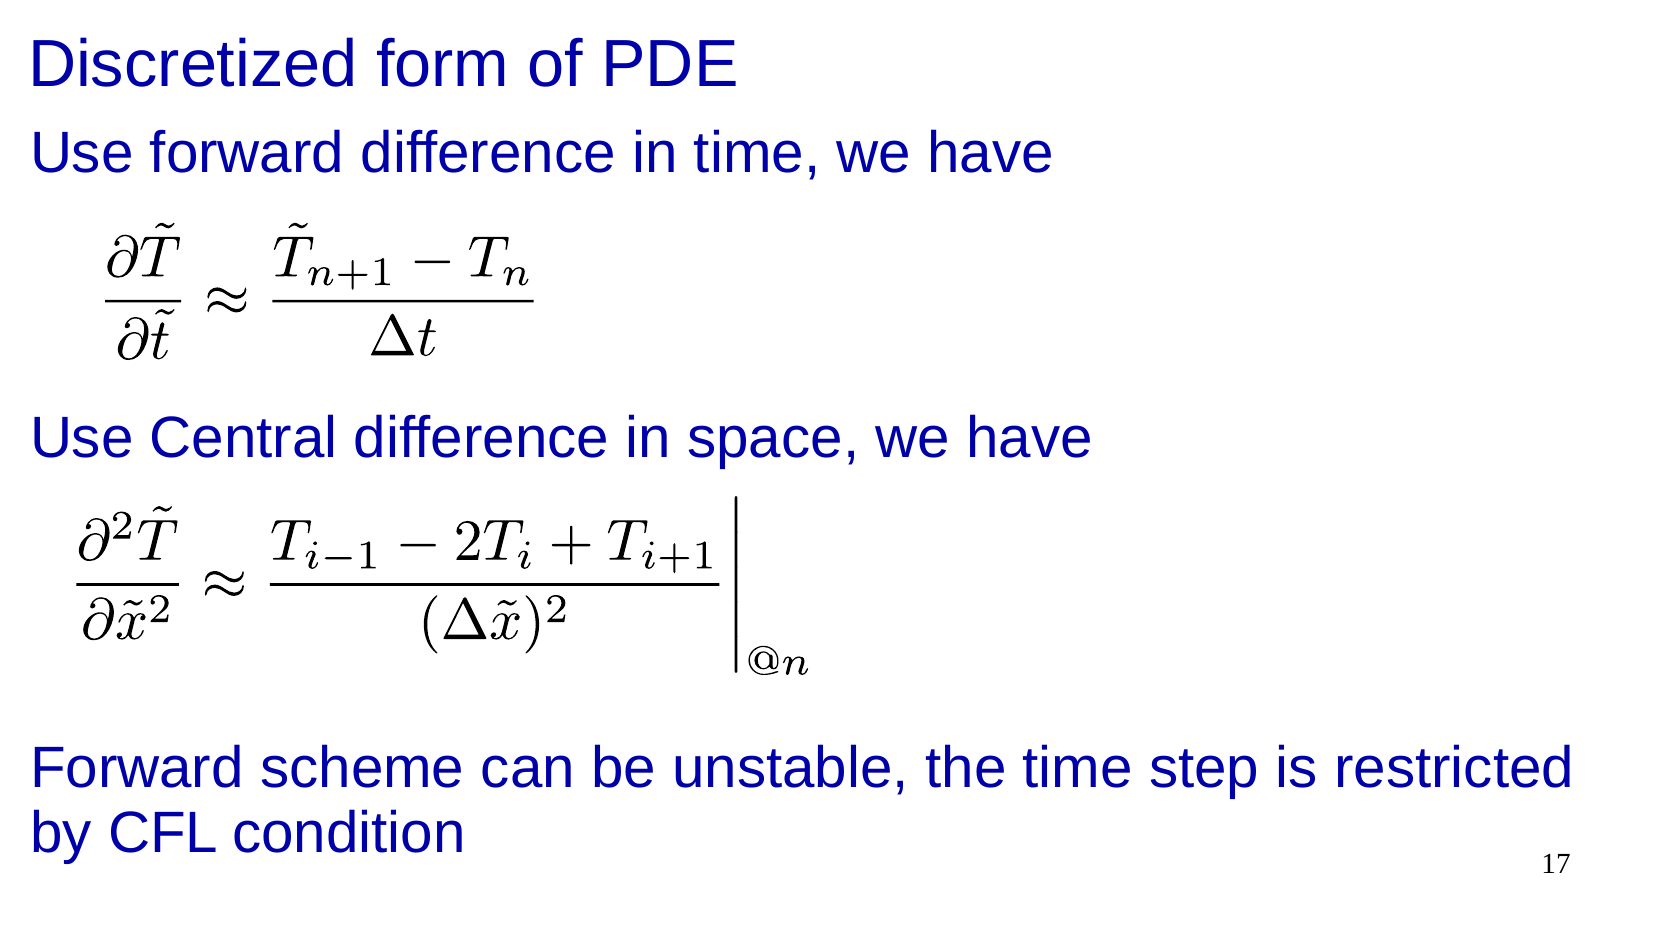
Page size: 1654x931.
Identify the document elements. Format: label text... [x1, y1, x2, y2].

list Use forward difference in time, we have [30, 120, 1645, 405]
list Forward scheme can be unstable, the time step is restricted by CFL condition [30, 735, 1645, 916]
text_box [76, 496, 811, 676]
text_box [105, 222, 534, 361]
title Discretized form of PDE [28, 21, 1626, 106]
list Use Central difference in space, we have [30, 405, 1645, 735]
